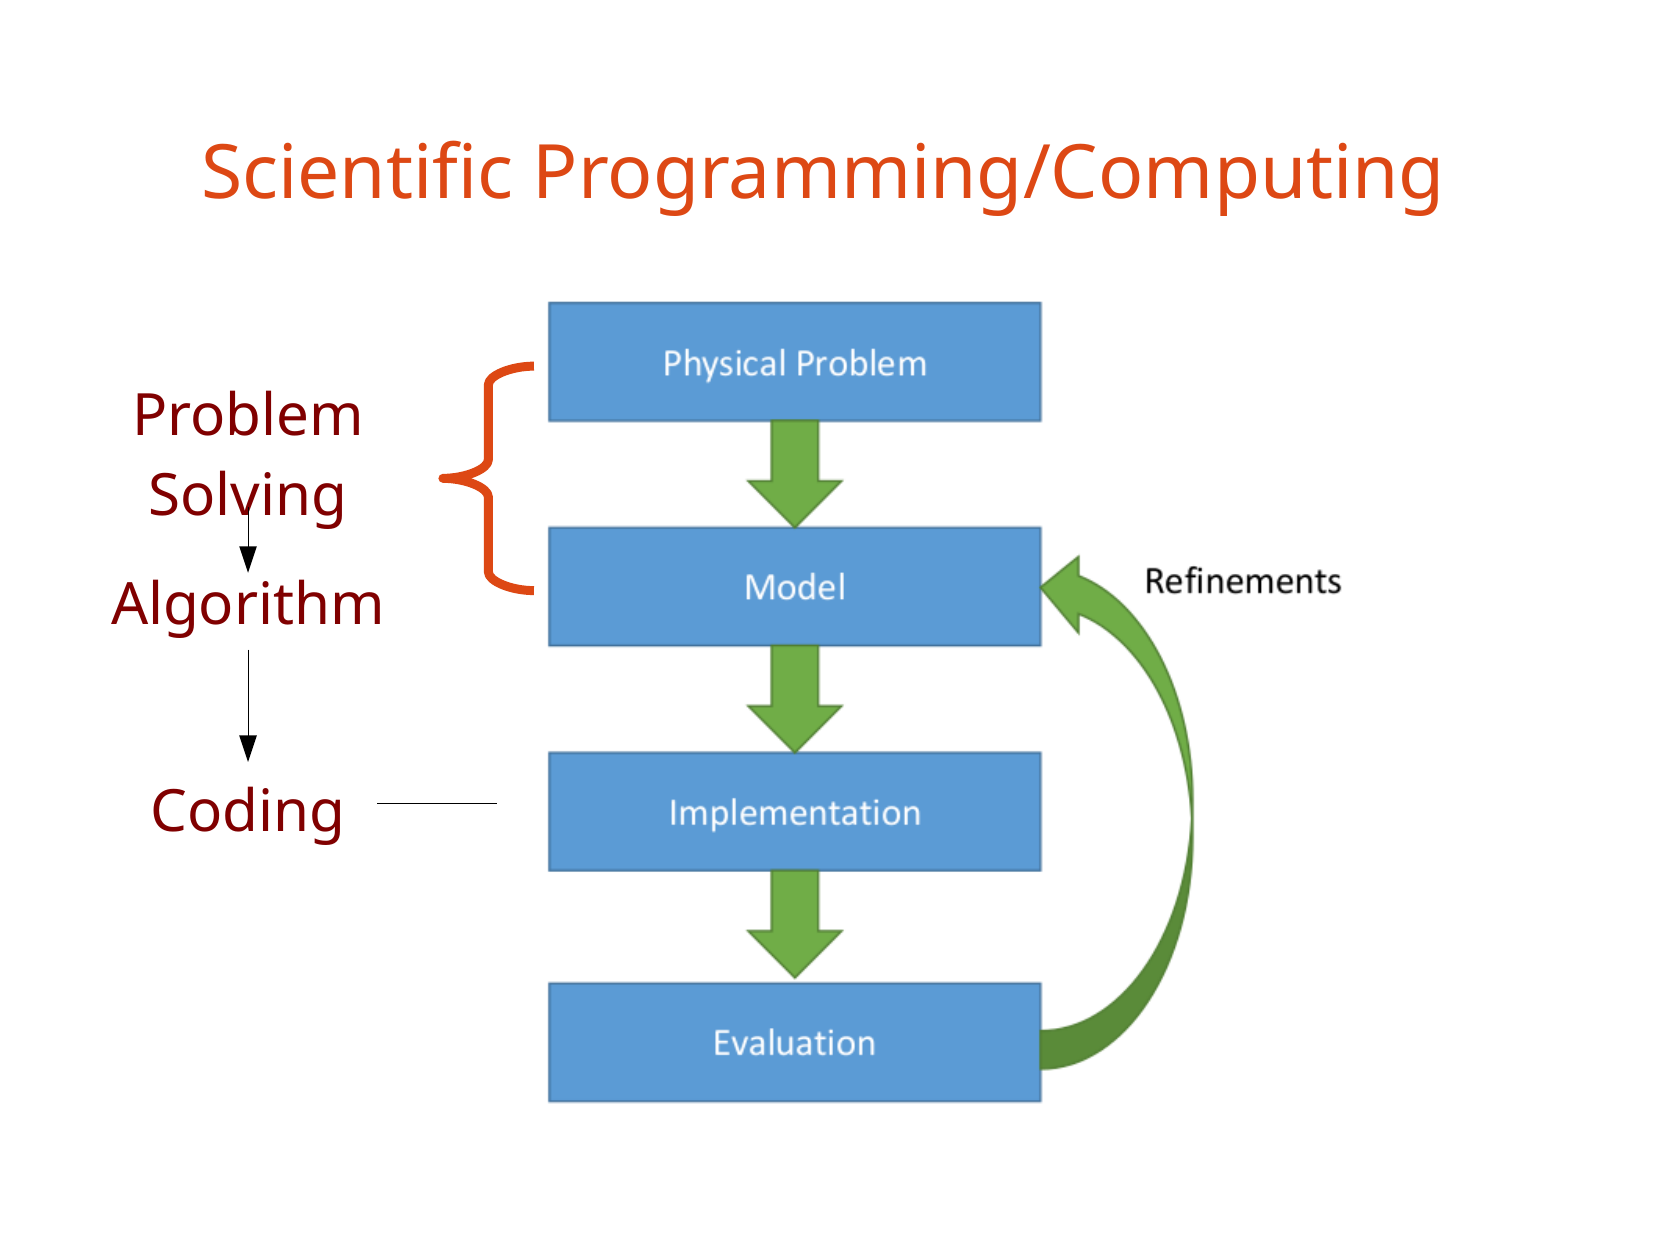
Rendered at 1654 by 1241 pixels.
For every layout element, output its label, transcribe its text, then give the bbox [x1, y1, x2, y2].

title Scientific Programming/Computing [129, 106, 1518, 233]
text_box Problem Solving [47, 366, 449, 513]
picture [539, 288, 1346, 1110]
text_box Algorithm [47, 555, 449, 656]
text_box Coding [47, 761, 449, 863]
